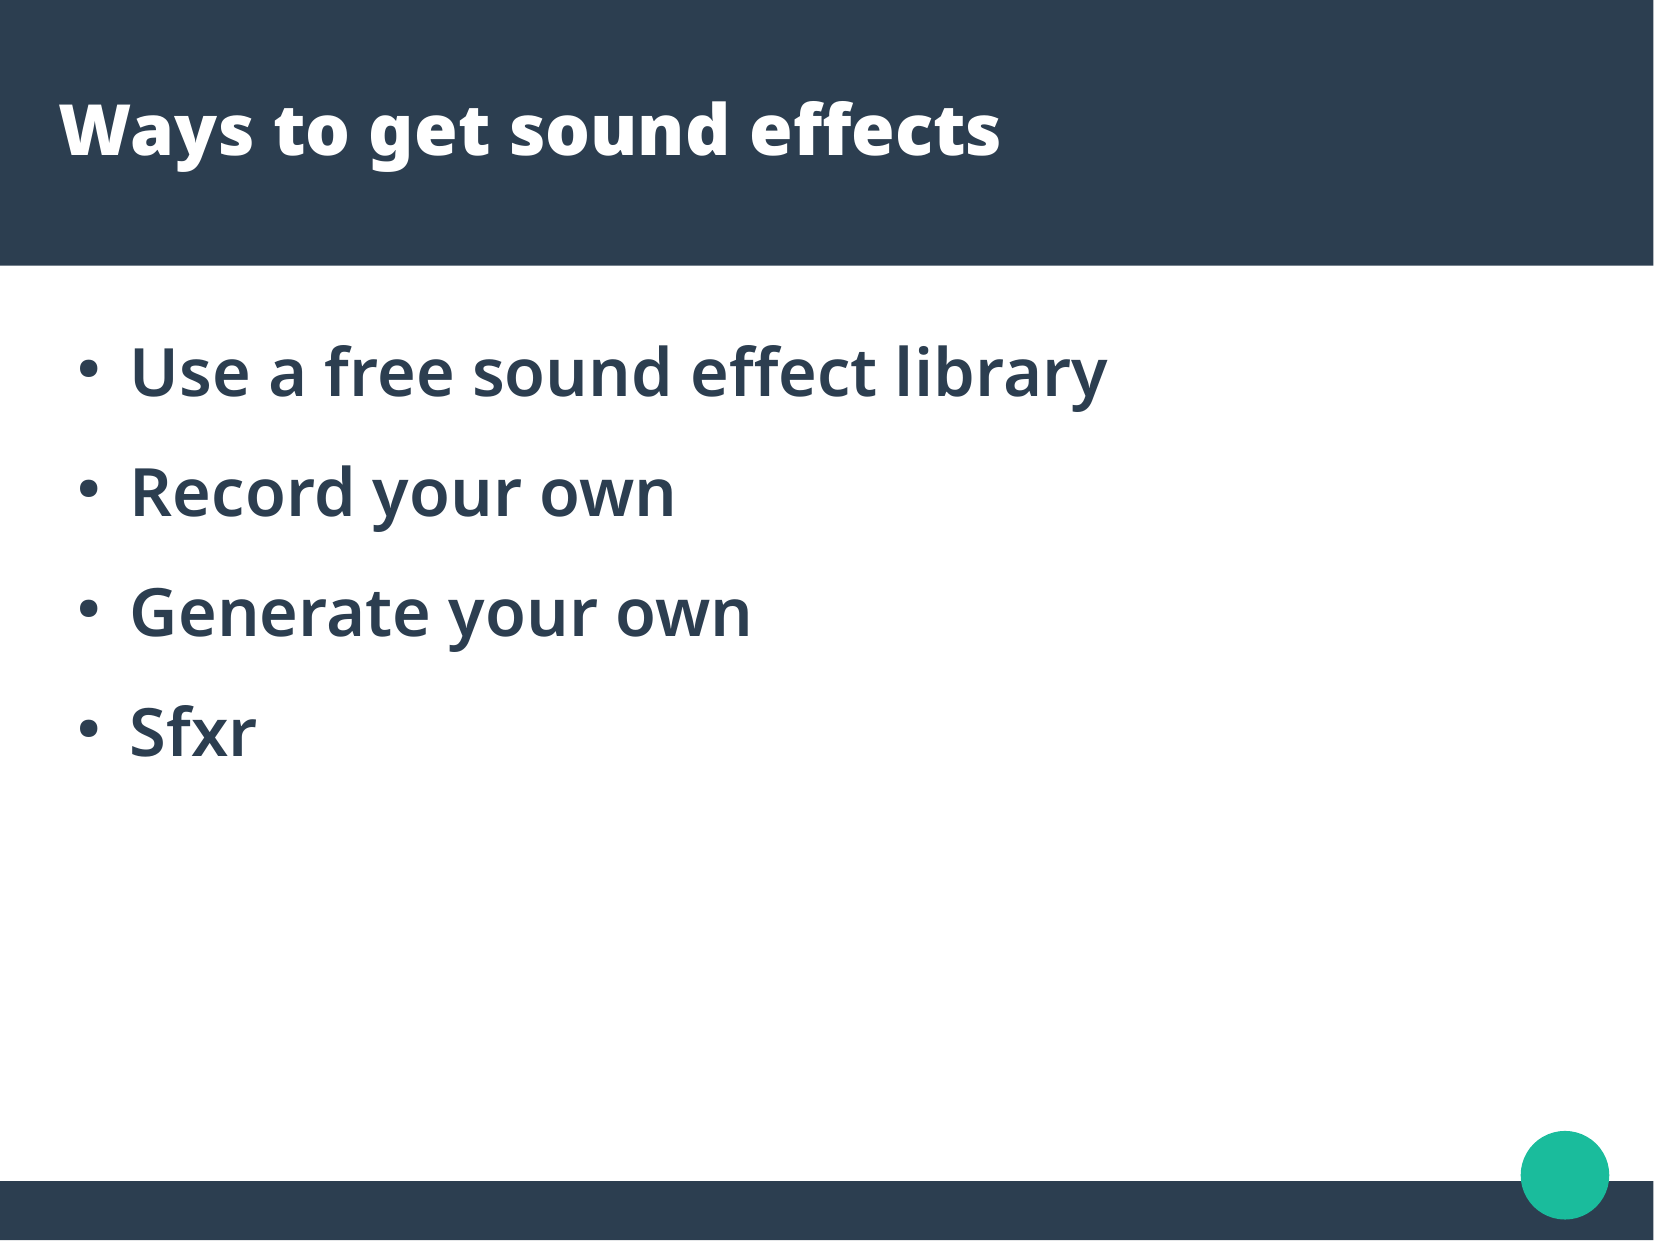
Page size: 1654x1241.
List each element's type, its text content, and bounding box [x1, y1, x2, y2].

list Use a free sound effect library Record your own Generate your own Sfxr [59, 324, 1595, 1152]
title Ways to get sound effects [59, 49, 1595, 207]
